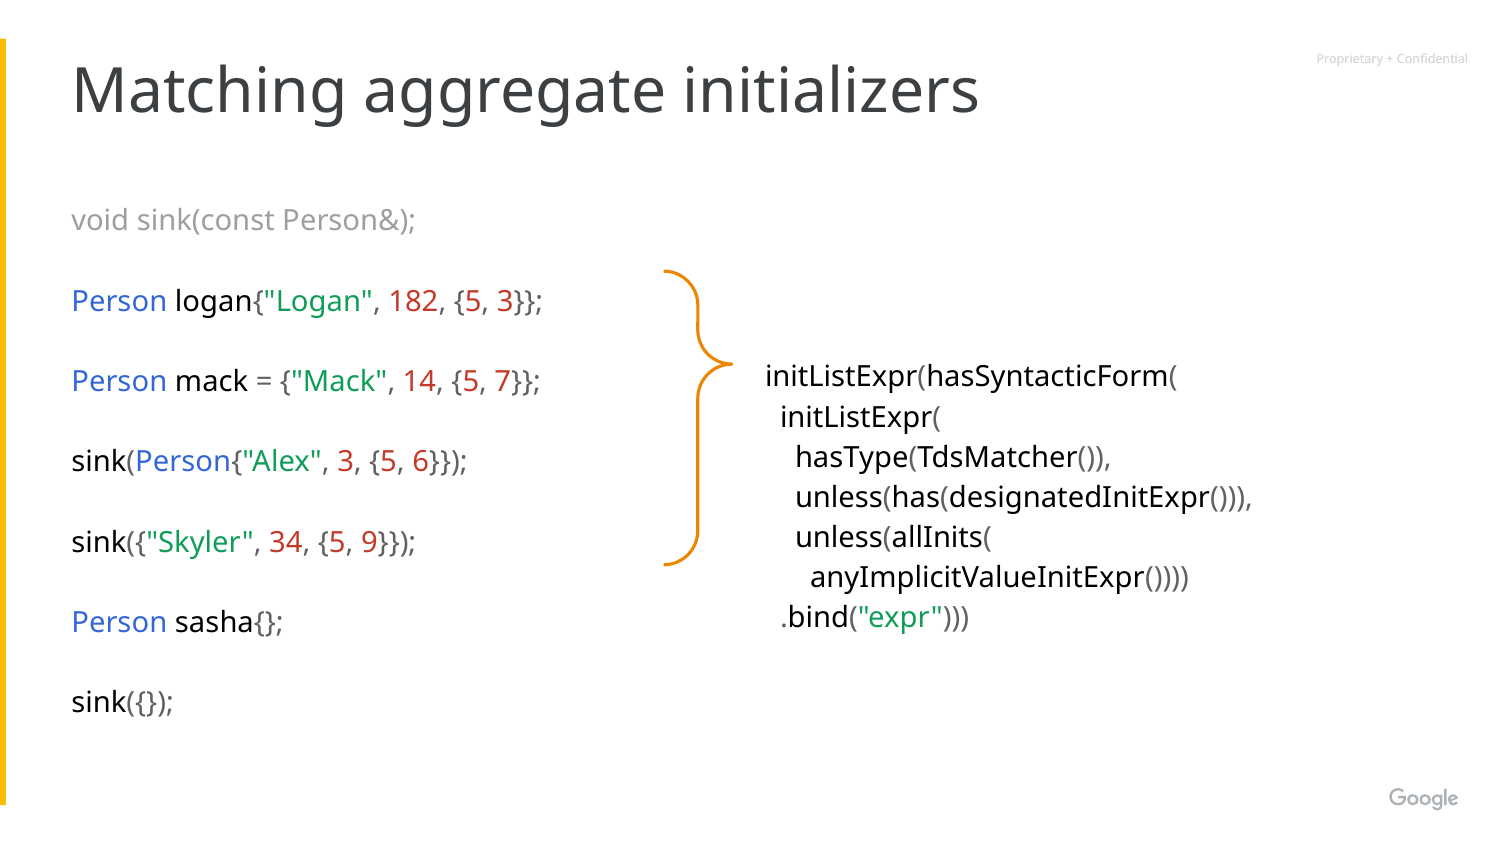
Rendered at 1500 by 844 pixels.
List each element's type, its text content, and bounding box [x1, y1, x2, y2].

list initListExpr(hasSyntacticForm( initListExpr( hasType(TdsMatcher()), unless(has(designatedInitExpr())), unless(allInits( anyImplicitValueInitExpr()))) .bind("expr"))) [750, 337, 1473, 652]
title Matching aggregate initializers [56, 43, 1336, 112]
list void sink(const Person&); Person logan{"Logan", 182, {5, 3}}; Person mack = {"Mack", 14, {5, 7}}; sink(Person{"Alex", 3, {5, 6}}); sink({"Skyler", 34, {5, 9}}); Person sasha{}; sink({}); [56, 181, 709, 732]
